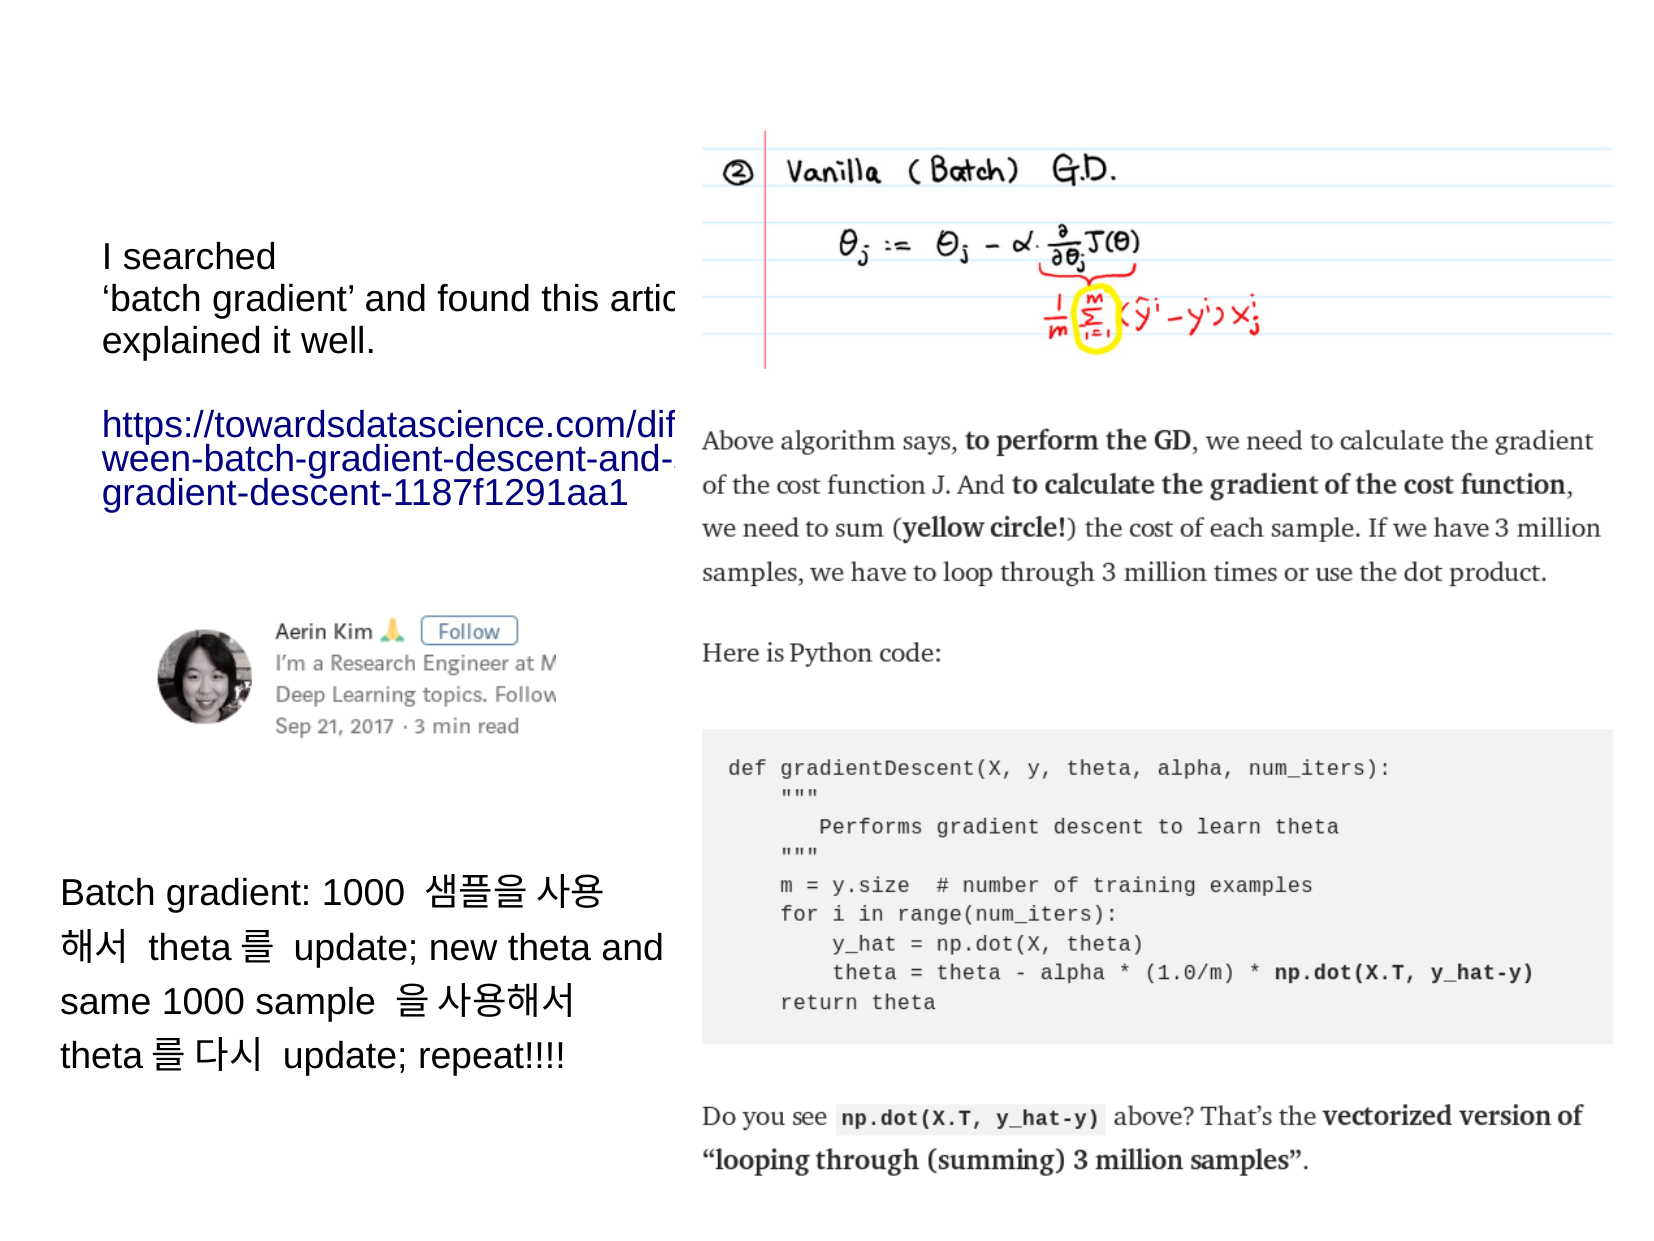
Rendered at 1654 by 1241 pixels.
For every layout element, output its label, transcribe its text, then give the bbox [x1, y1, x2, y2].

text_box I searched ‘batch gradient’ and found this article explained it well. https://towardsdatascience.com/difference-between-batch-gradient-descent-and-stochastic-gradient-descent-1187f1291aa1 [87, 228, 675, 537]
picture [133, 600, 556, 766]
text_box Batch gradient: 1000 샘플을 사용 해서 theta를 update; new theta and same 1000 sample 을 사용해서 theta를 다시 update; repeat!!!! [45, 855, 691, 1092]
picture [675, 123, 1630, 1186]
